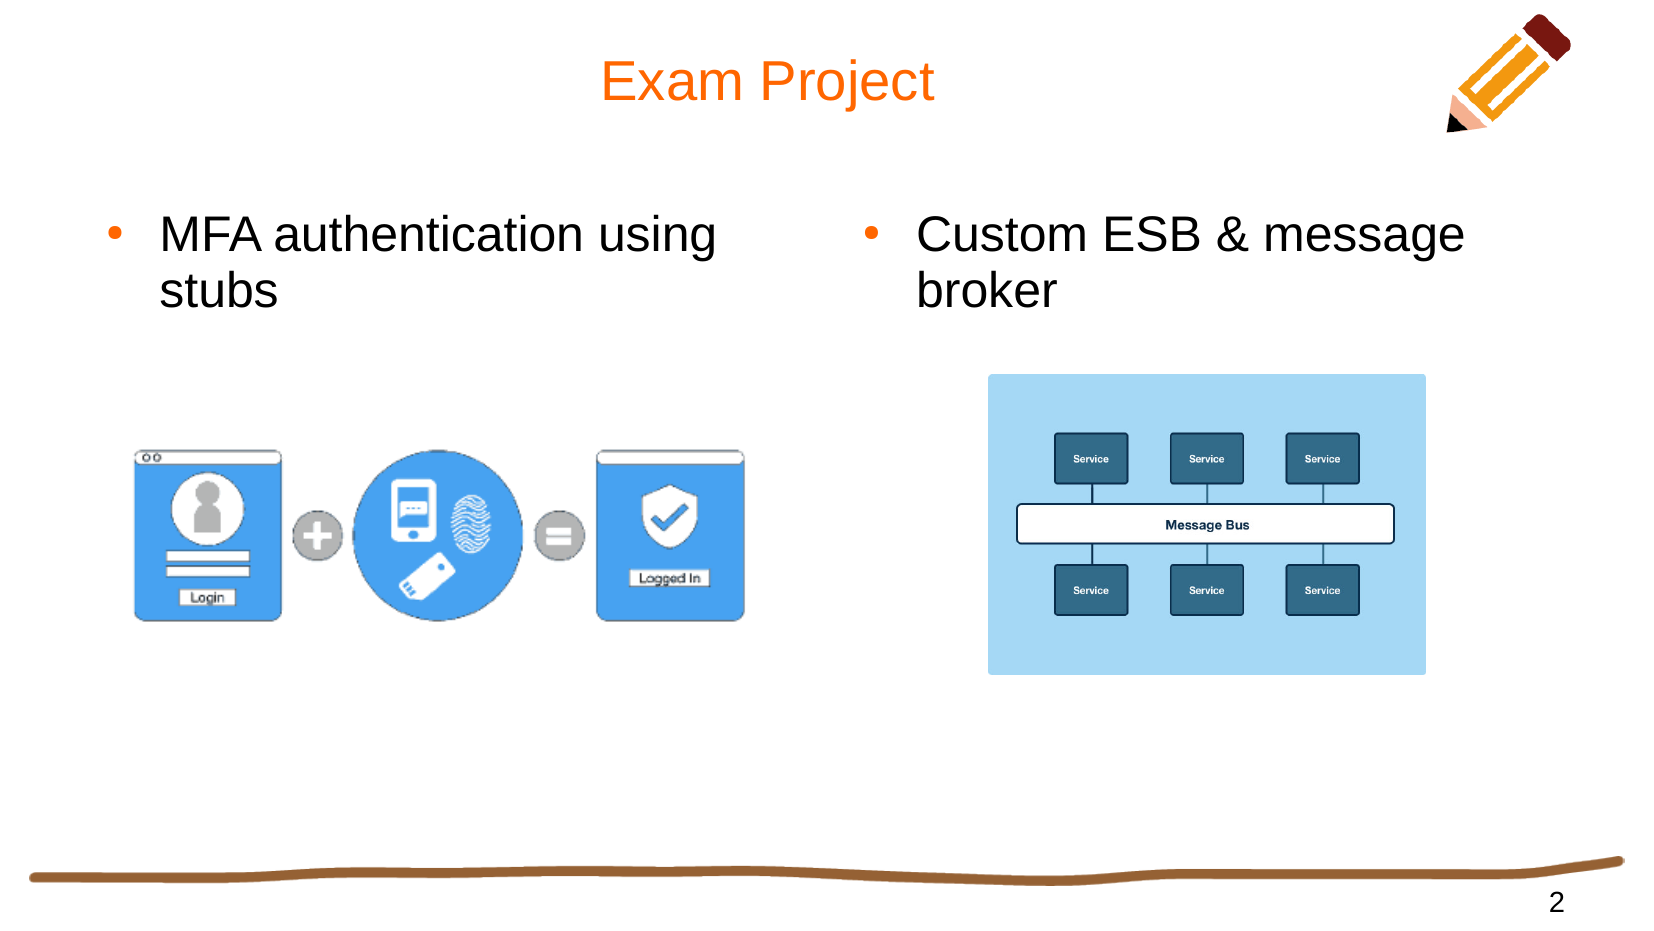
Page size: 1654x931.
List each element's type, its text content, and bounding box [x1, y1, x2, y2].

picture [988, 374, 1426, 676]
title Exam Project [88, 29, 1447, 133]
list Custom ESB & message broker [845, 206, 1566, 857]
picture [88, 328, 792, 751]
picture [29, 856, 1625, 886]
picture [1446, 14, 1571, 133]
list MFA authentication using stubs [88, 206, 809, 857]
